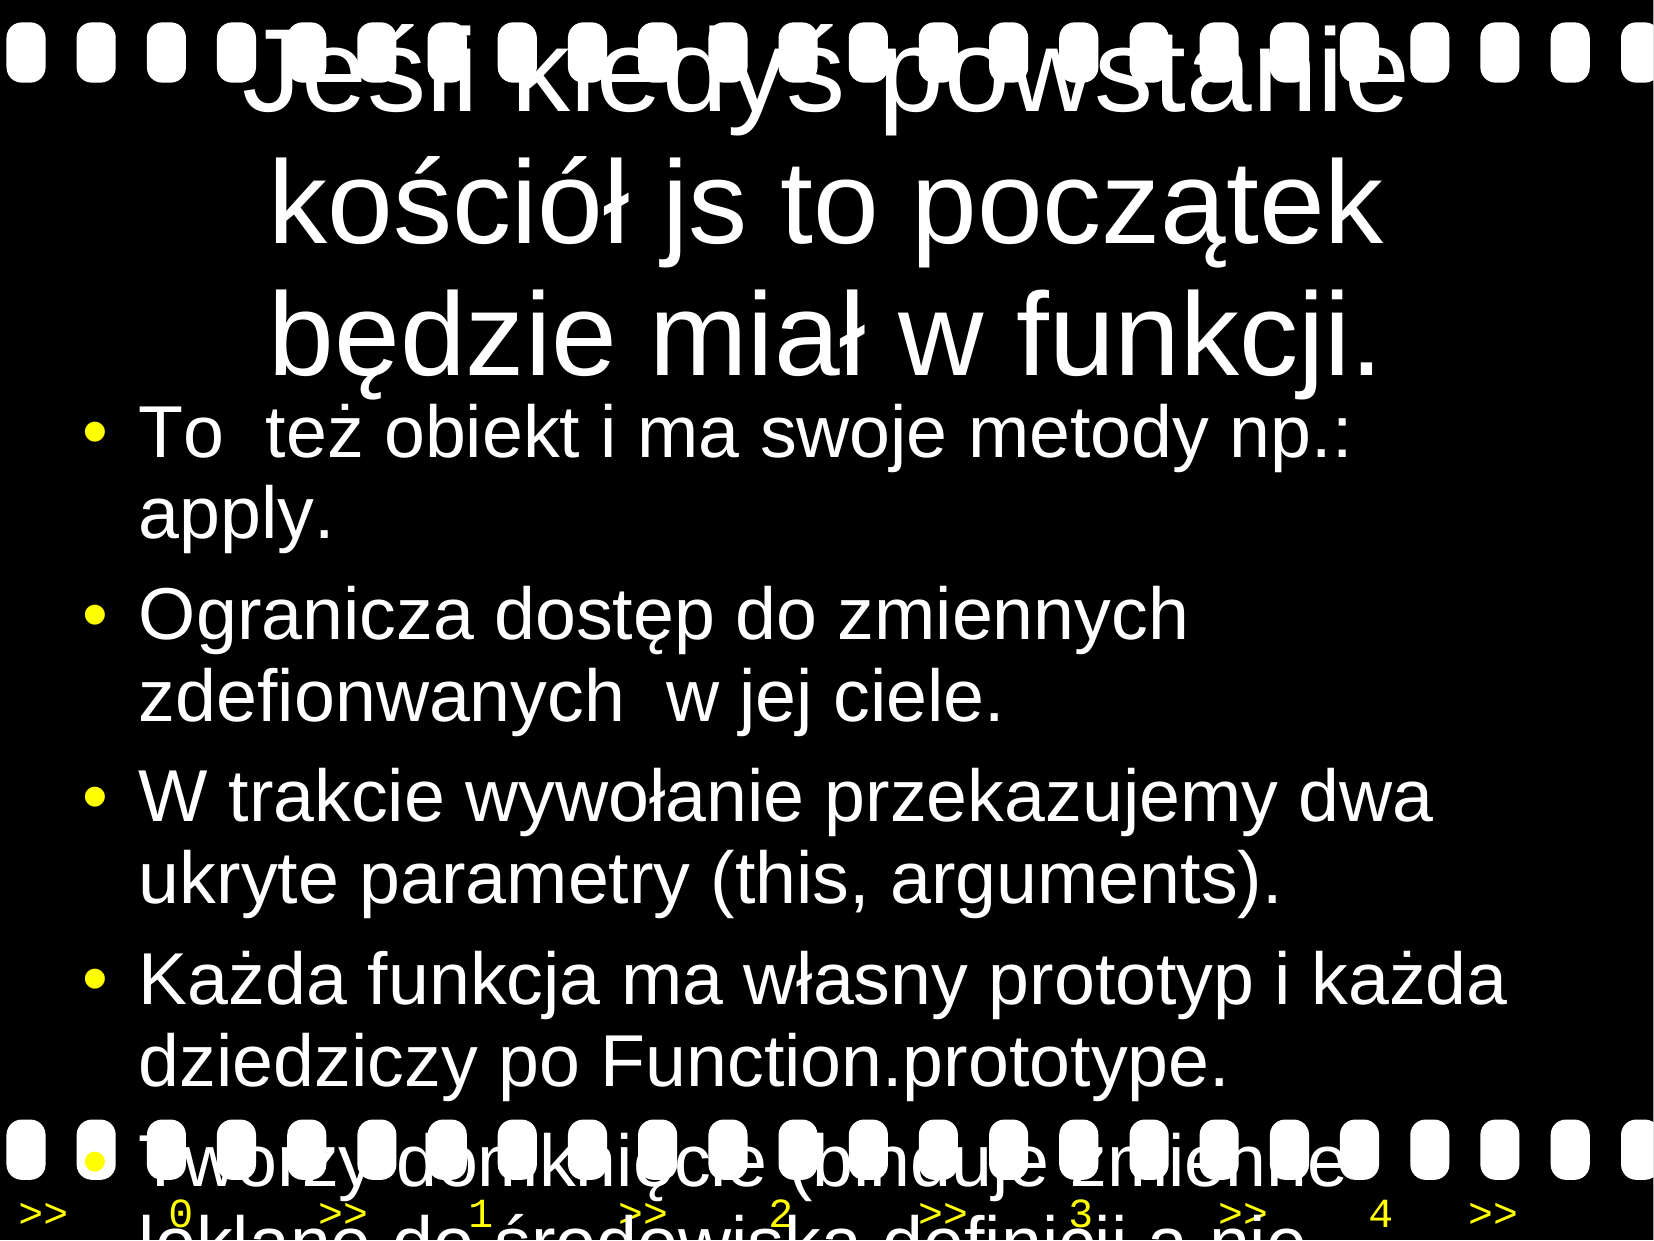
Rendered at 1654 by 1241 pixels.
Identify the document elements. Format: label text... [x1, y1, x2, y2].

title Jeśli kiedyś powstanie kościół js to początek będzie miał w funkcji. [82, 5, 1571, 290]
list To też obiekt i ma swoje metody np.: apply. Ogranicza dostęp do zmiennych zdefionwanych w jej ciele. W trakcie wywołanie przekazujemy dwa ukryte parametry (this, arguments). Każda funkcja ma własny prototyp i każda dziedziczy po Function.prototype. Tworzy domknięcie (binduje zmienne loklane do środowiska definicji a nie wykonania). [82, 290, 1571, 1094]
